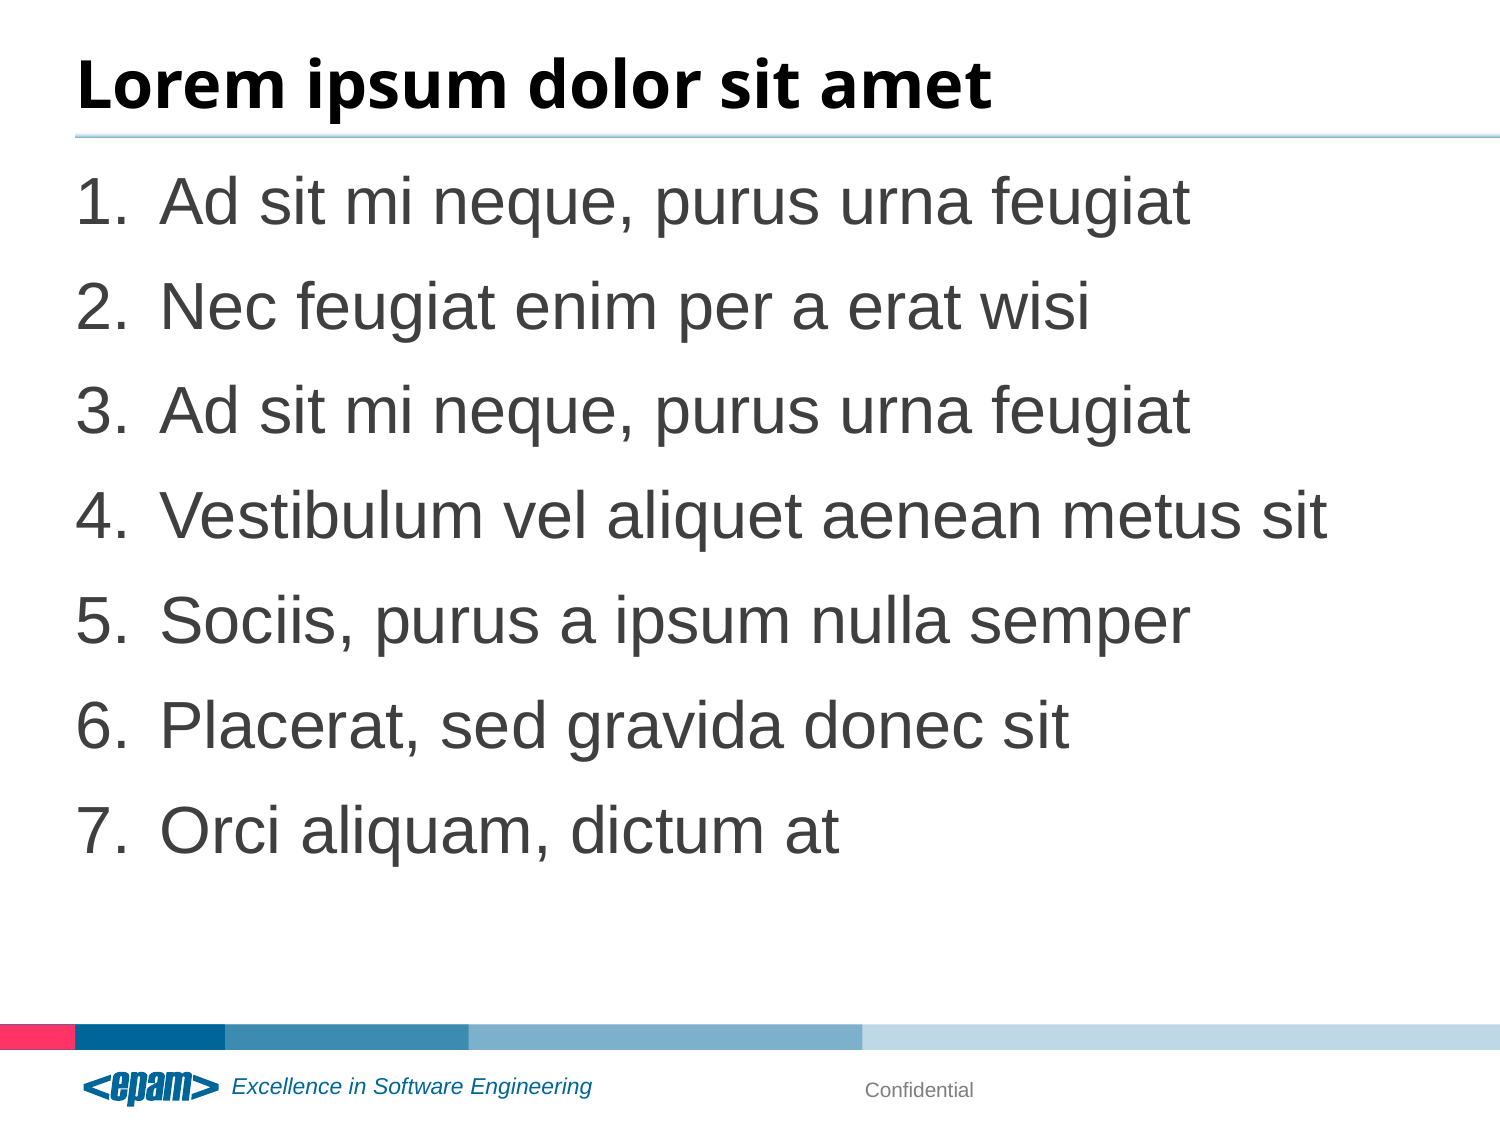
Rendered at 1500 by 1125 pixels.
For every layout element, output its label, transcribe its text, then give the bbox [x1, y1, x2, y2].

footer Confidential [849, 1069, 1350, 1125]
list Ad sit mi neque, purus urna feugiat Nec feugiat enim per a erat wisi Ad sit mi neque, purus urna feugiat Vestibulum vel aliquet aenean metus sit Sociis, purus a ipsum nulla semper Placerat, sed gravida donec sit Orci aliquam, dictum at [60, 149, 1440, 1000]
title Lorem ipsum dolor sit amet [75, 45, 1500, 138]
